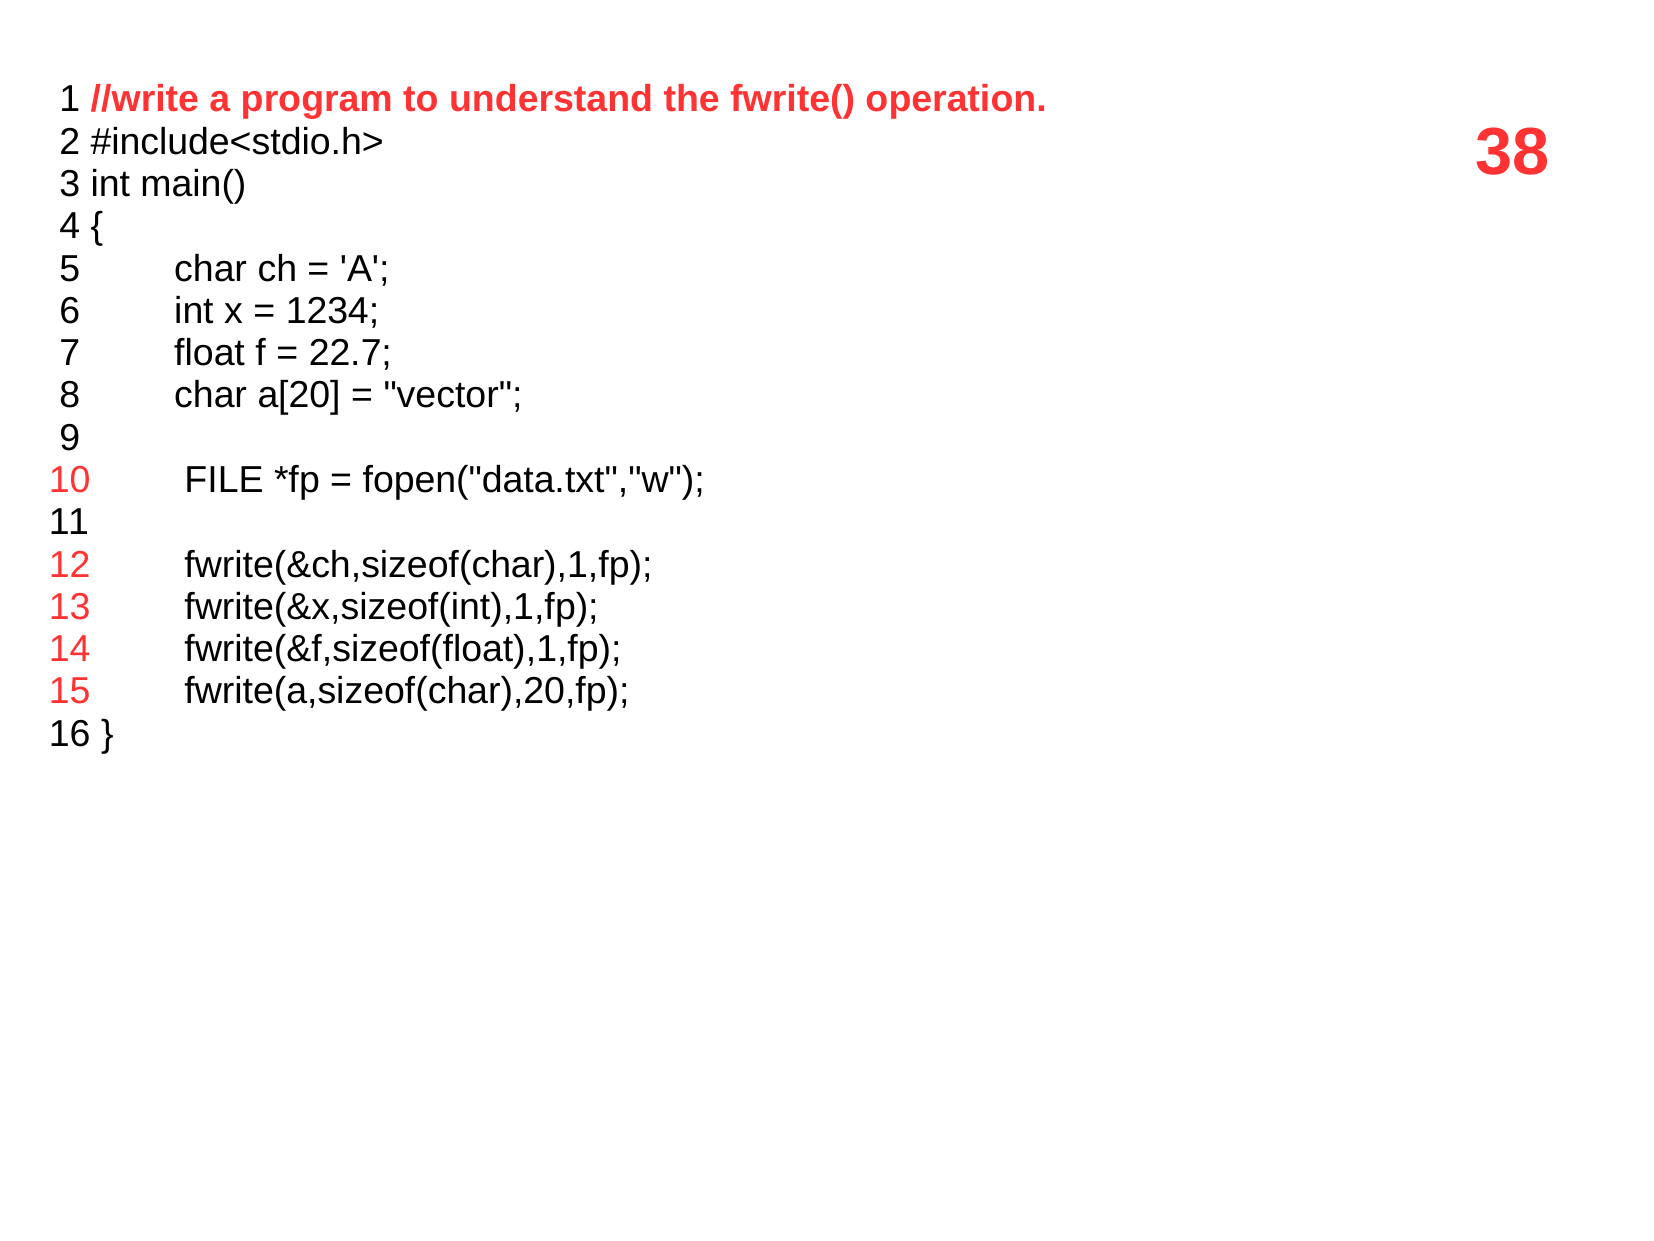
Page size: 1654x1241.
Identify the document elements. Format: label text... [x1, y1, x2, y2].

text_box 38 [1460, 107, 1565, 203]
text_box 1 //write a program to understand the fwrite() operation. 2 #include<stdio.h> 3 int main() 4 { 5 char ch = 'A'; 6 int x = 1234; 7 float f = 22.7; 8 char a[20] = "vector"; 9 10 FILE *fp = fopen("data.txt","w"); 11 12 fwrite(&ch,sizeof(char),1,fp); 13 fwrite(&x,sizeof(int),1,fp); 14 fwrite(&f,sizeof(float),1,fp); 15 fwrite(a,sizeof(char),20,fp); 16 } [23, 70, 1264, 765]
